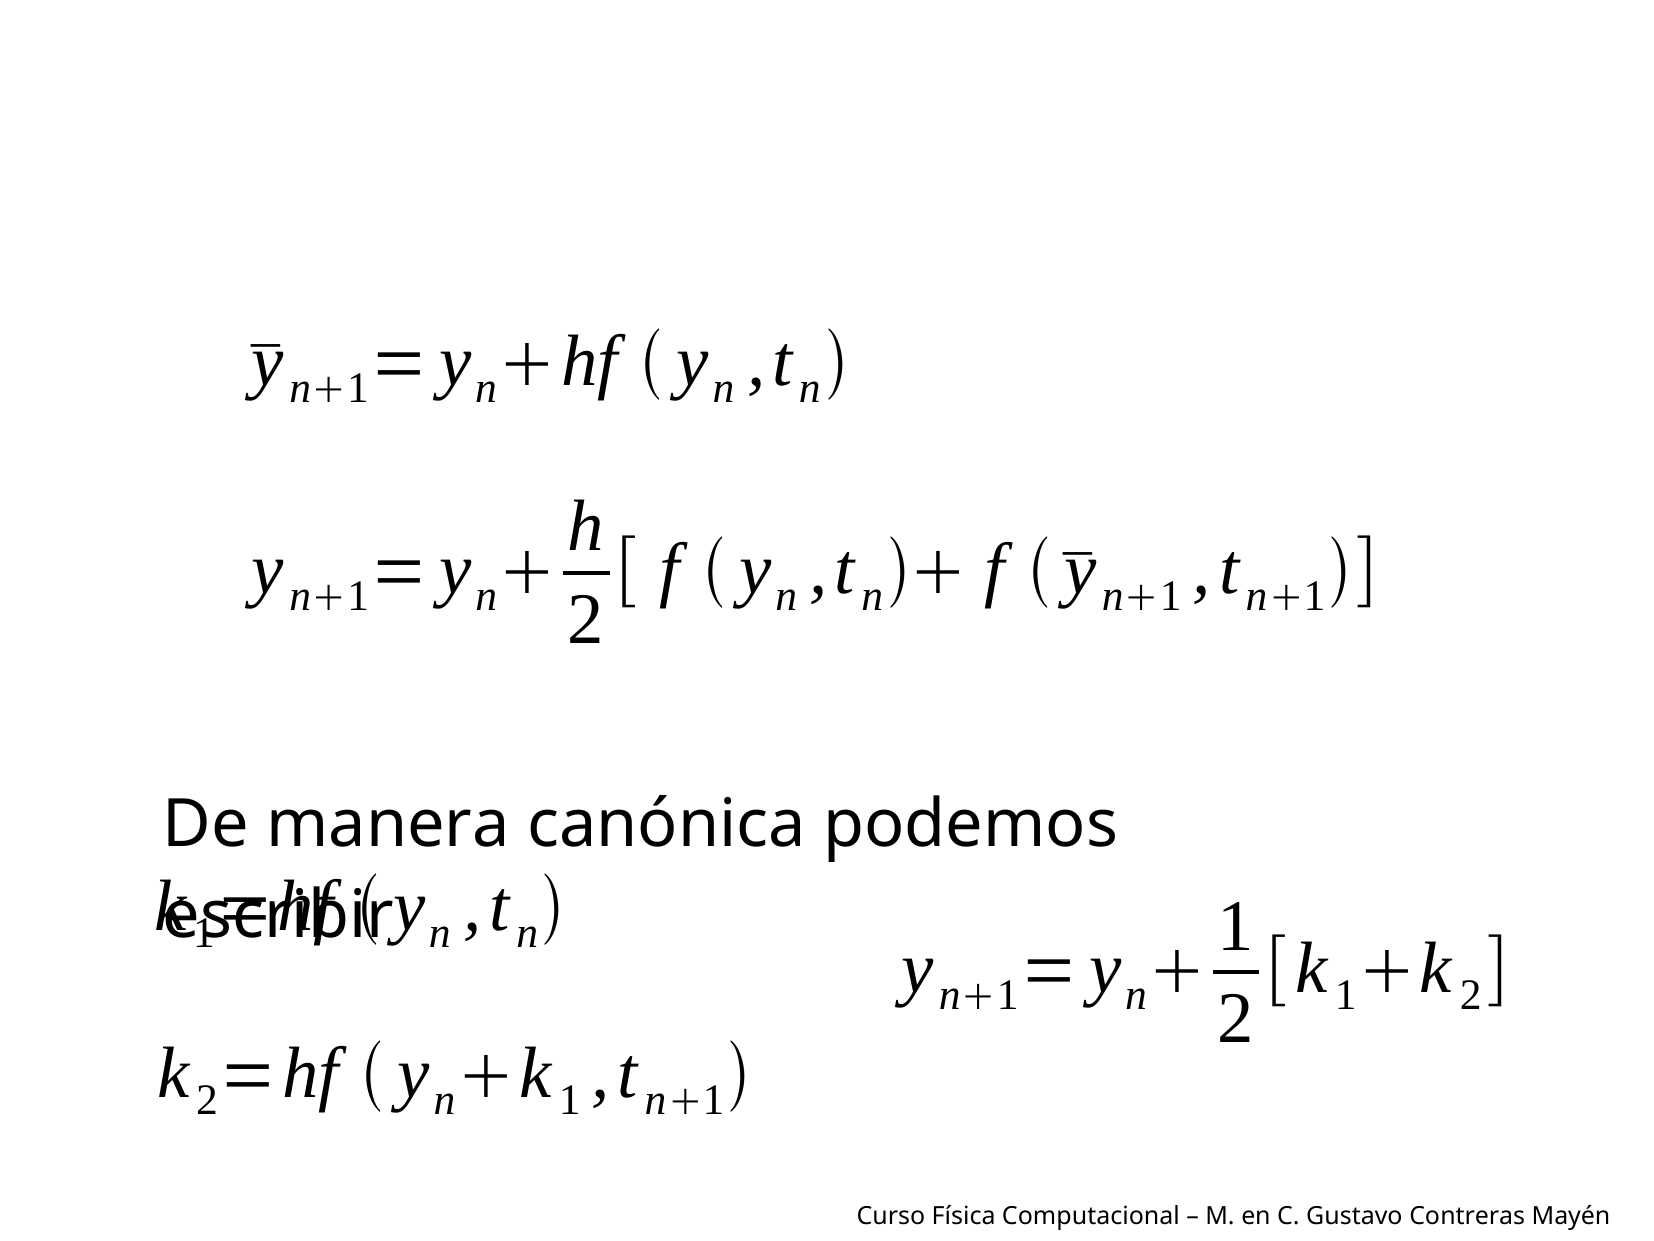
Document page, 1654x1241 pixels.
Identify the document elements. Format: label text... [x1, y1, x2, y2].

chart [236, 321, 854, 414]
chart [144, 866, 571, 959]
chart [236, 486, 1381, 659]
text_box De manera canónica podemos escribir [147, 767, 1359, 857]
chart [147, 1033, 757, 1126]
chart [885, 885, 1513, 1058]
